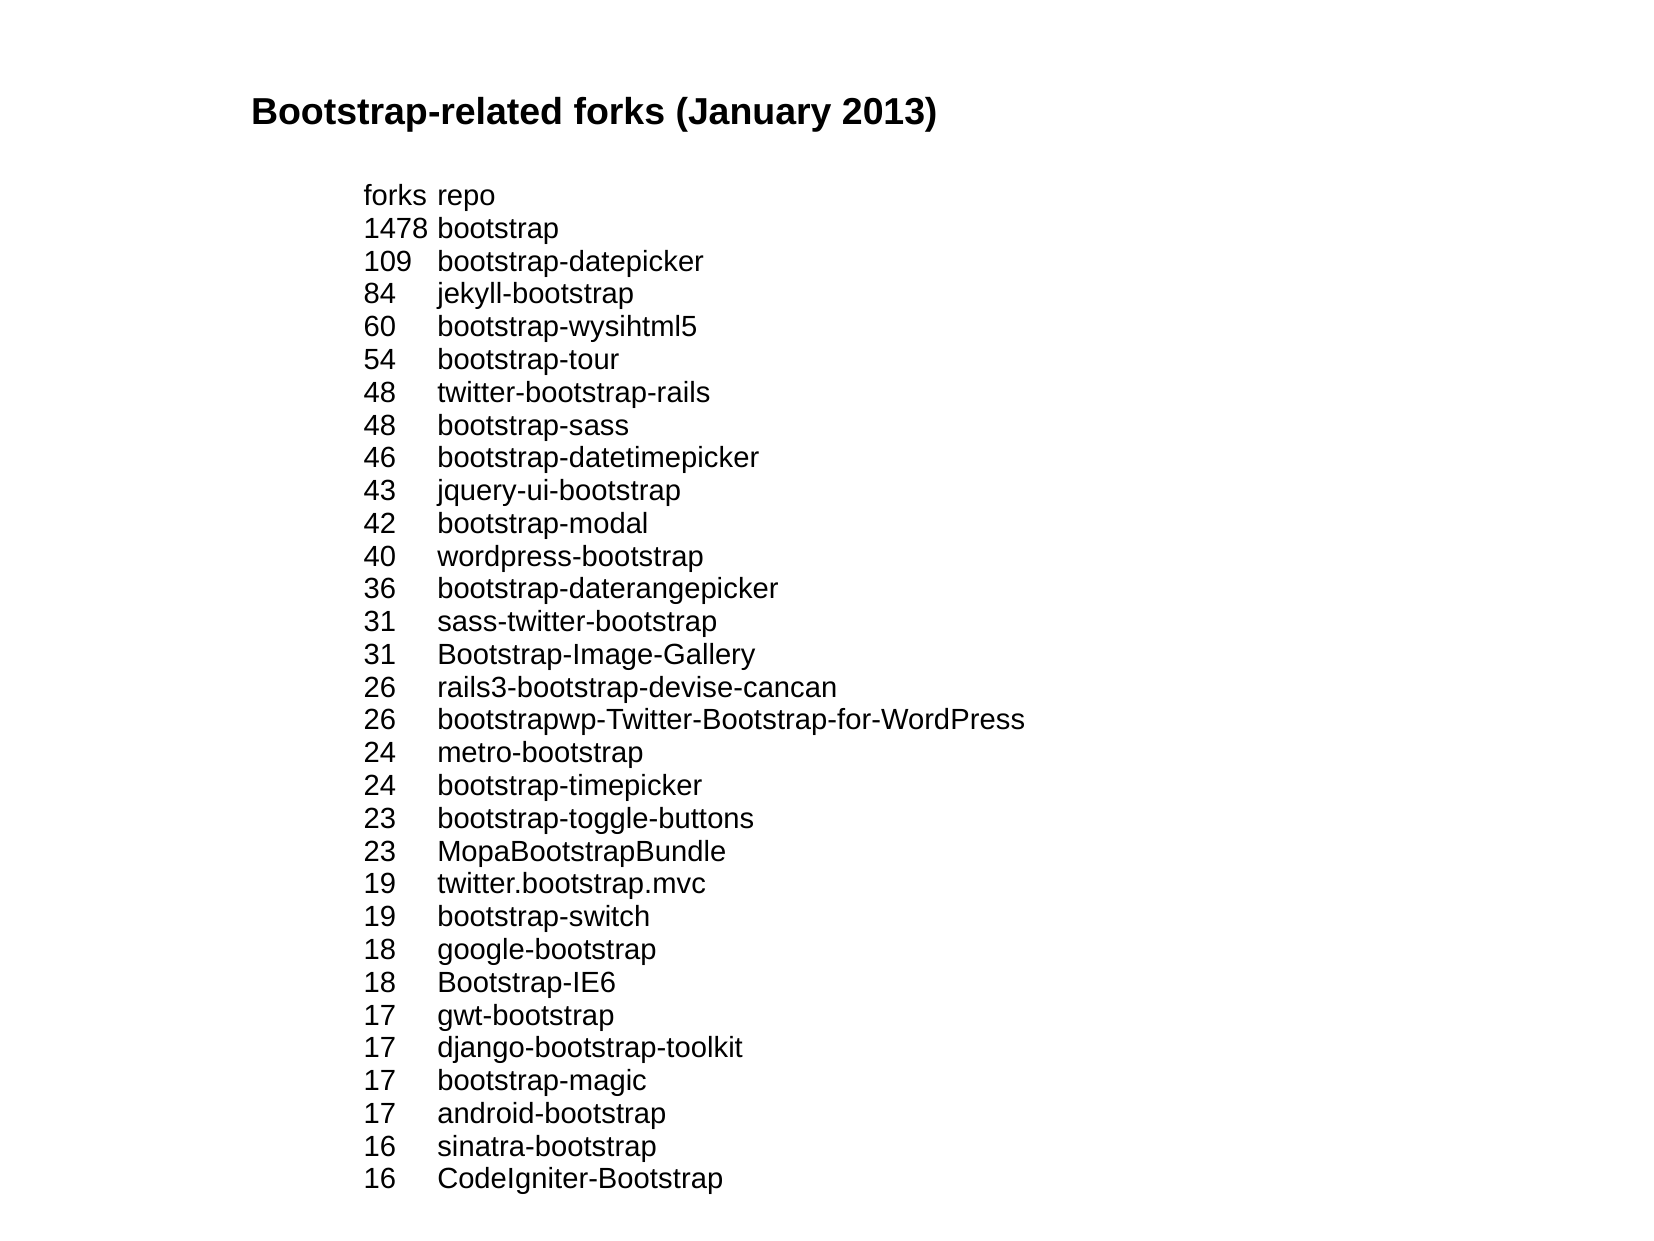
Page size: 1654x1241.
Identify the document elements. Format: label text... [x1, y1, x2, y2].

text_box forks repo 1478 bootstrap 109 bootstrap-datepicker 84 jekyll-bootstrap 60 bootstrap-wysihtml5 54 bootstrap-tour 48 twitter-bootstrap-rails 48 bootstrap-sass 46 bootstrap-datetimepicker 43 jquery-ui-bootstrap 42 bootstrap-modal 40 wordpress-bootstrap 36 bootstrap-daterangepicker 31 sass-twitter-bootstrap 31 Bootstrap-Image-Gallery 26 rails3-bootstrap-devise-cancan 26 bootstrapwp-Twitter-Bootstrap-for-WordPress 24 metro-bootstrap 24 bootstrap-timepicker 23 bootstrap-toggle-buttons 23 MopaBootstrapBundle 19 twitter.bootstrap.mvc 19 bootstrap-switch 18 google-bootstrap 18 Bootstrap-IE6 17 gwt-bootstrap 17 django-bootstrap-toolkit 17 bootstrap-magic 17 android-bootstrap 16 sinatra-bootstrap 16 CodeIgniter-Bootstrap [348, 171, 1042, 1241]
text_box Bootstrap-related forks (January 2013) [236, 82, 953, 140]
